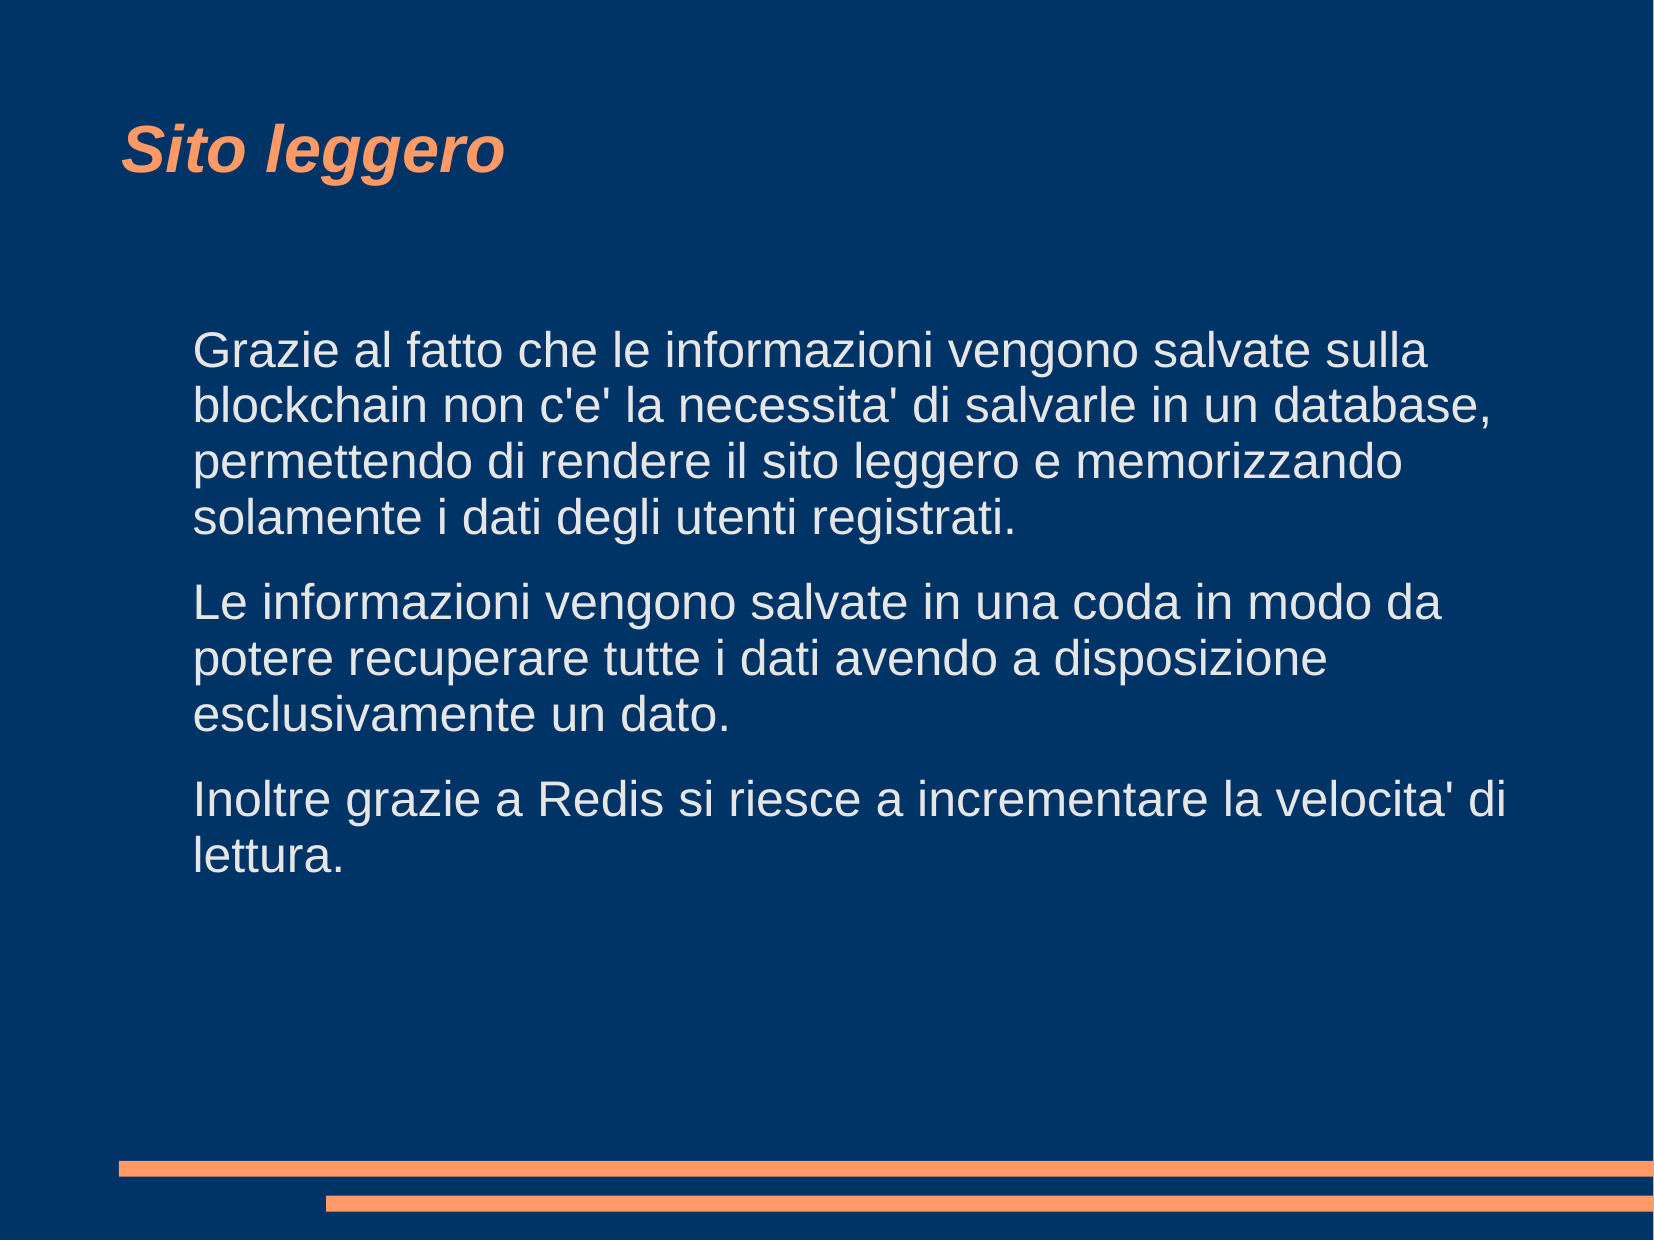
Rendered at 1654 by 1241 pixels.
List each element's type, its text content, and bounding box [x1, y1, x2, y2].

title Sito leggero [121, 46, 1534, 254]
list Grazie al fatto che le informazioni vengono salvate sulla blockchain non c'e' la necessita' di salvarle in un database, permettendo di rendere il sito leggero e memorizzando solamente i dati degli utenti registrati. Le informazioni vengono salvate in una coda in modo da potere recuperare tutte i dati avendo a disposizione esclusivamente un dato. Inoltre grazie a Redis si riesce a incrementare la velocita' di lettura. [121, 322, 1561, 1132]
